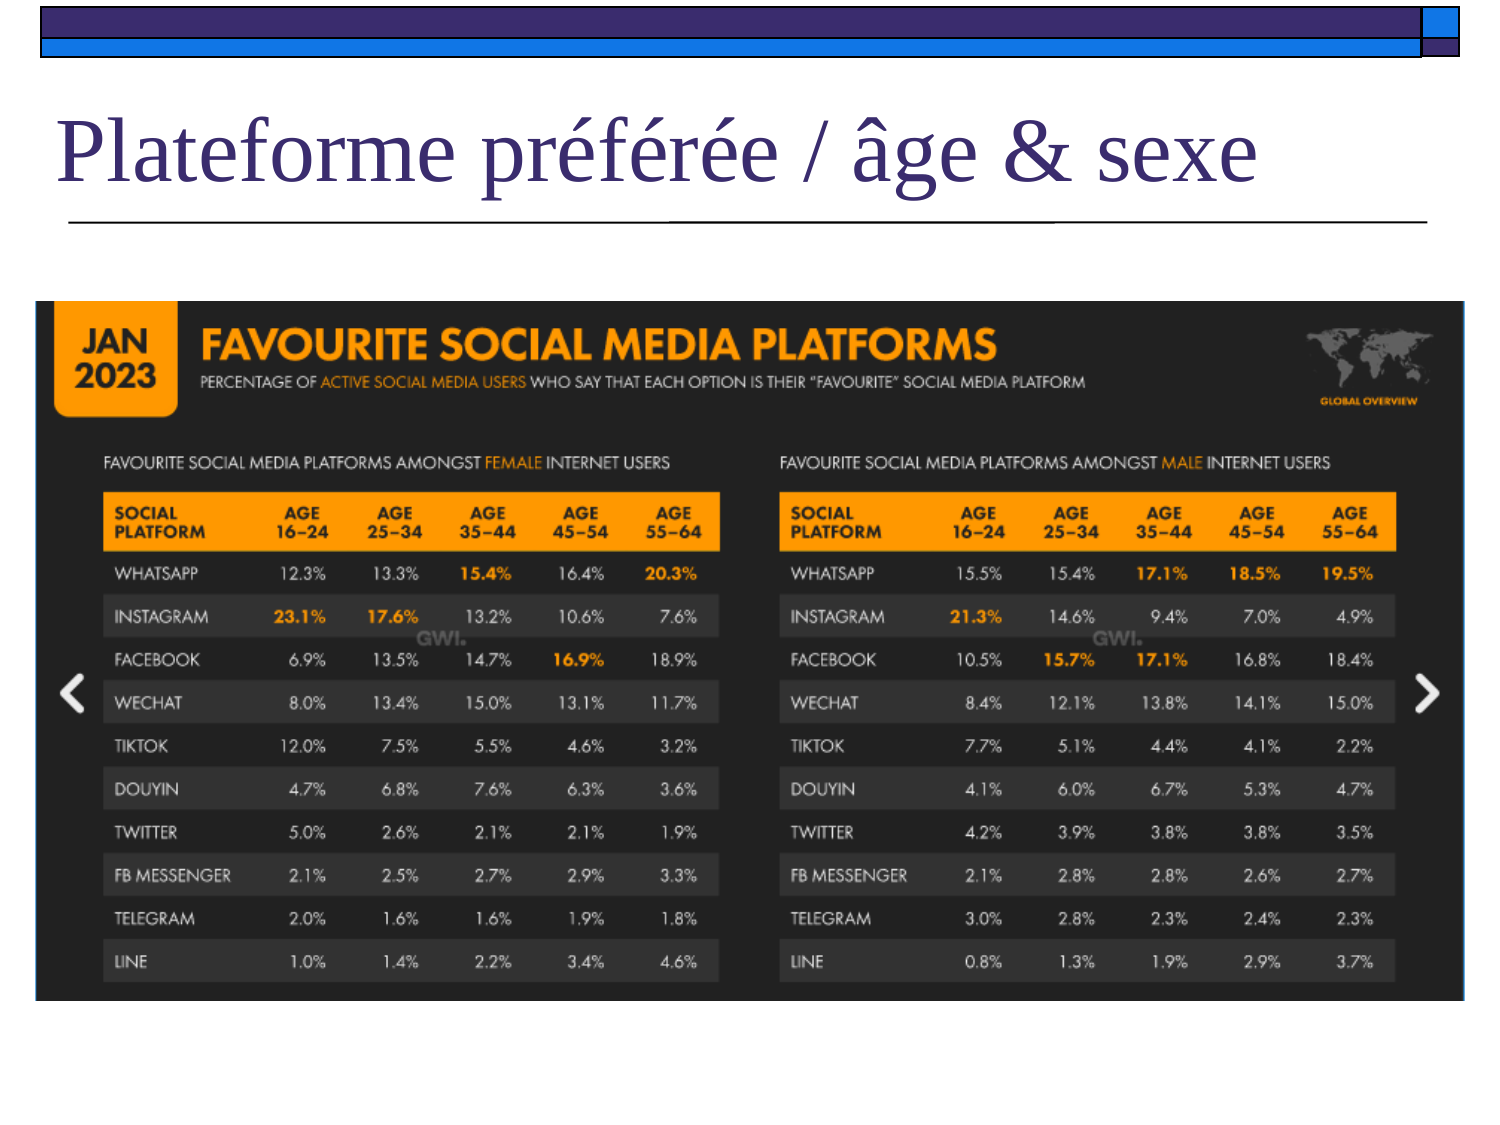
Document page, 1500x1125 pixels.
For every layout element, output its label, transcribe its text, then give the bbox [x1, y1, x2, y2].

picture [35, 301, 1465, 1001]
title Plateforme préférée / âge & sexe [41, 0, 1459, 208]
